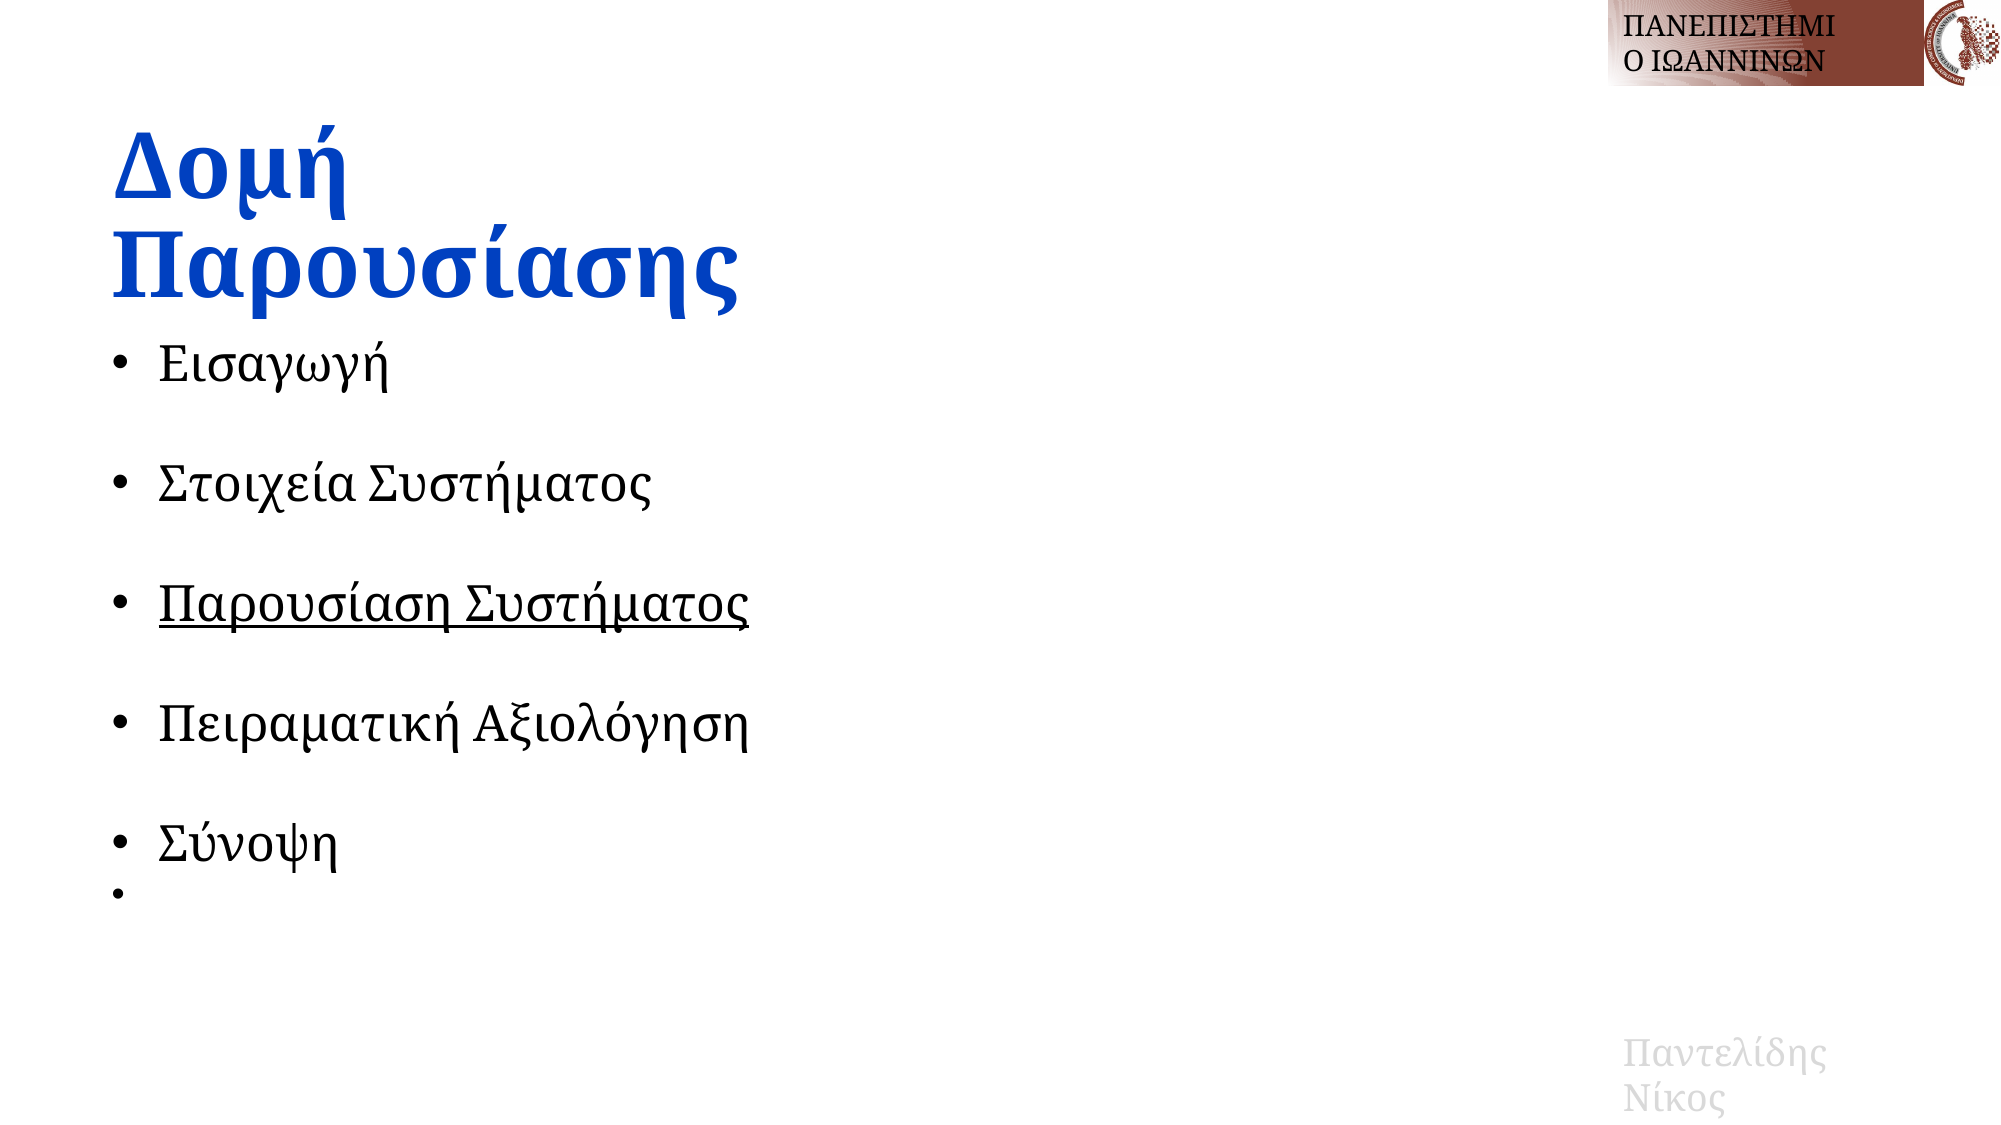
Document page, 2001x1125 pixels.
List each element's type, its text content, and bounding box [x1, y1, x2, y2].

title Δομή Παρουσίασης [96, 112, 1001, 265]
text_box Εισαγωγή Στοιχεία Συστήματος Παρουσίαση Συστήματος Πειραματική Αξιολόγηση Σύνοψη [96, 265, 1001, 931]
